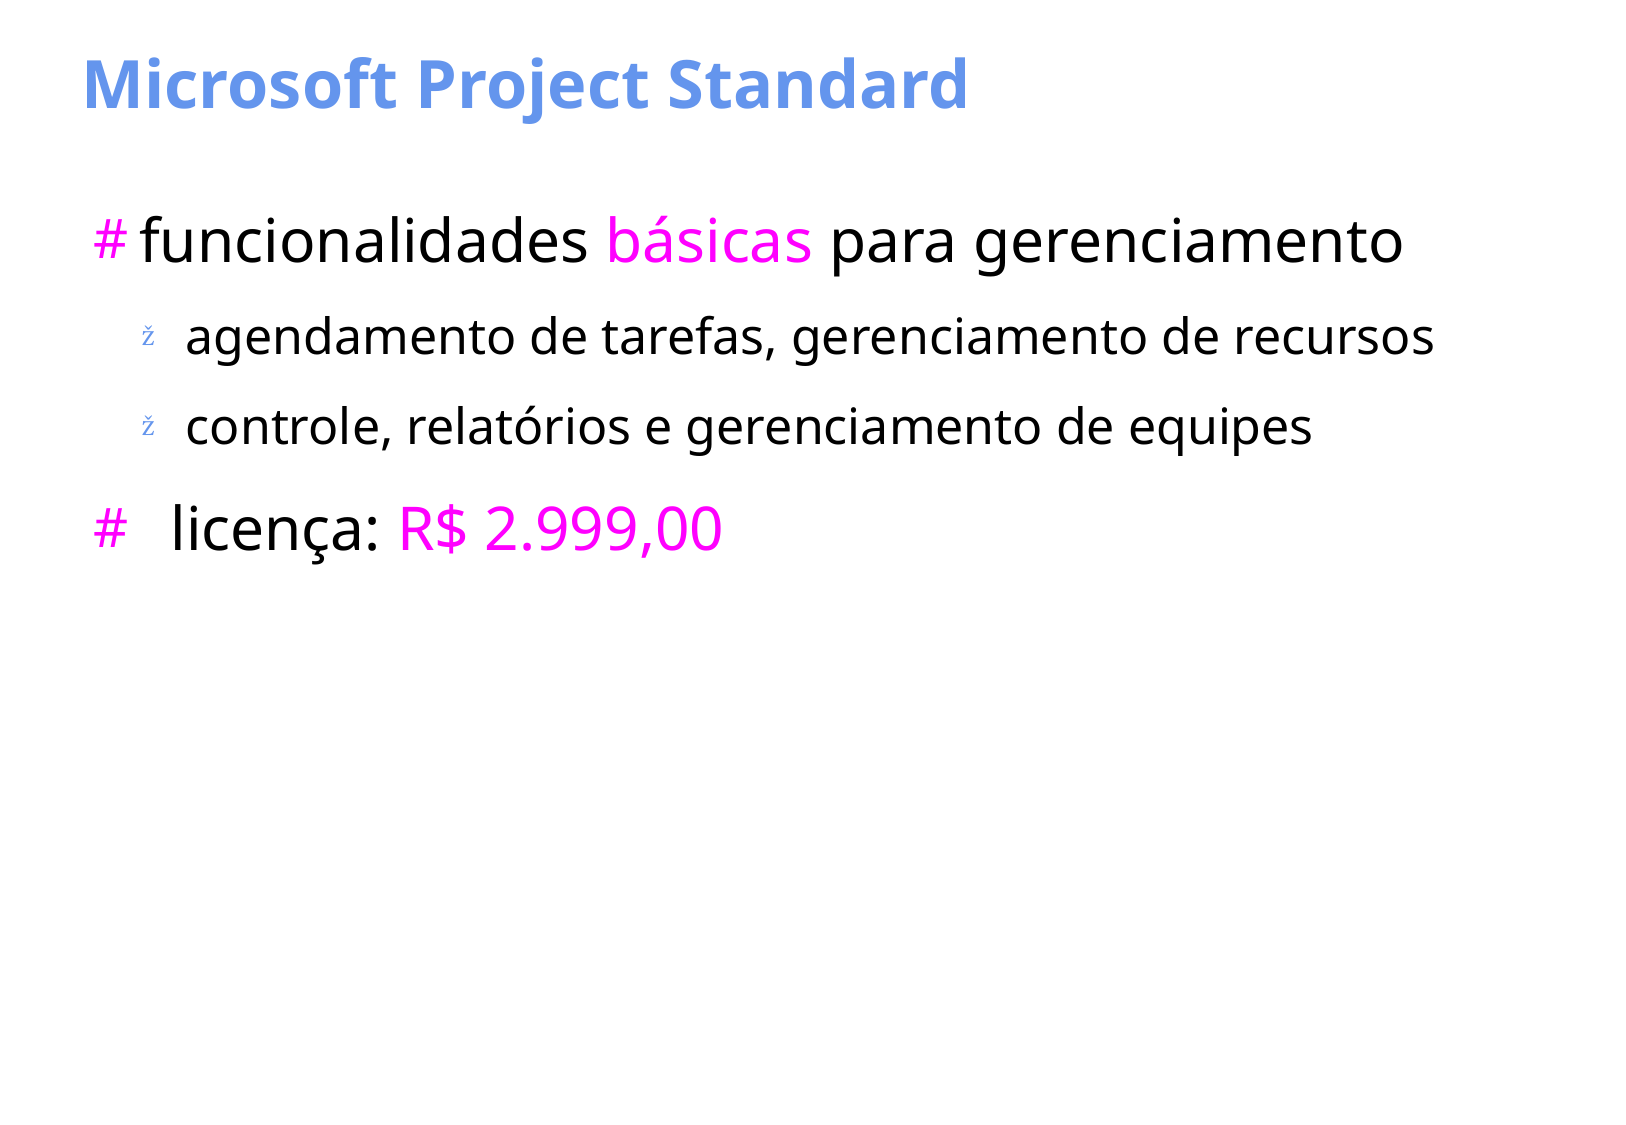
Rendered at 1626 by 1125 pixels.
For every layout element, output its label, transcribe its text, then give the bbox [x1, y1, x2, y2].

list funcionalidades básicas para gerenciamento agendamento de tarefas, gerenciamento de recursos controle, relatórios e gerenciamento de equipes licença: R$ 2.999,00 [81, 165, 1544, 1016]
title Microsoft Project Standard [81, 41, 1544, 122]
